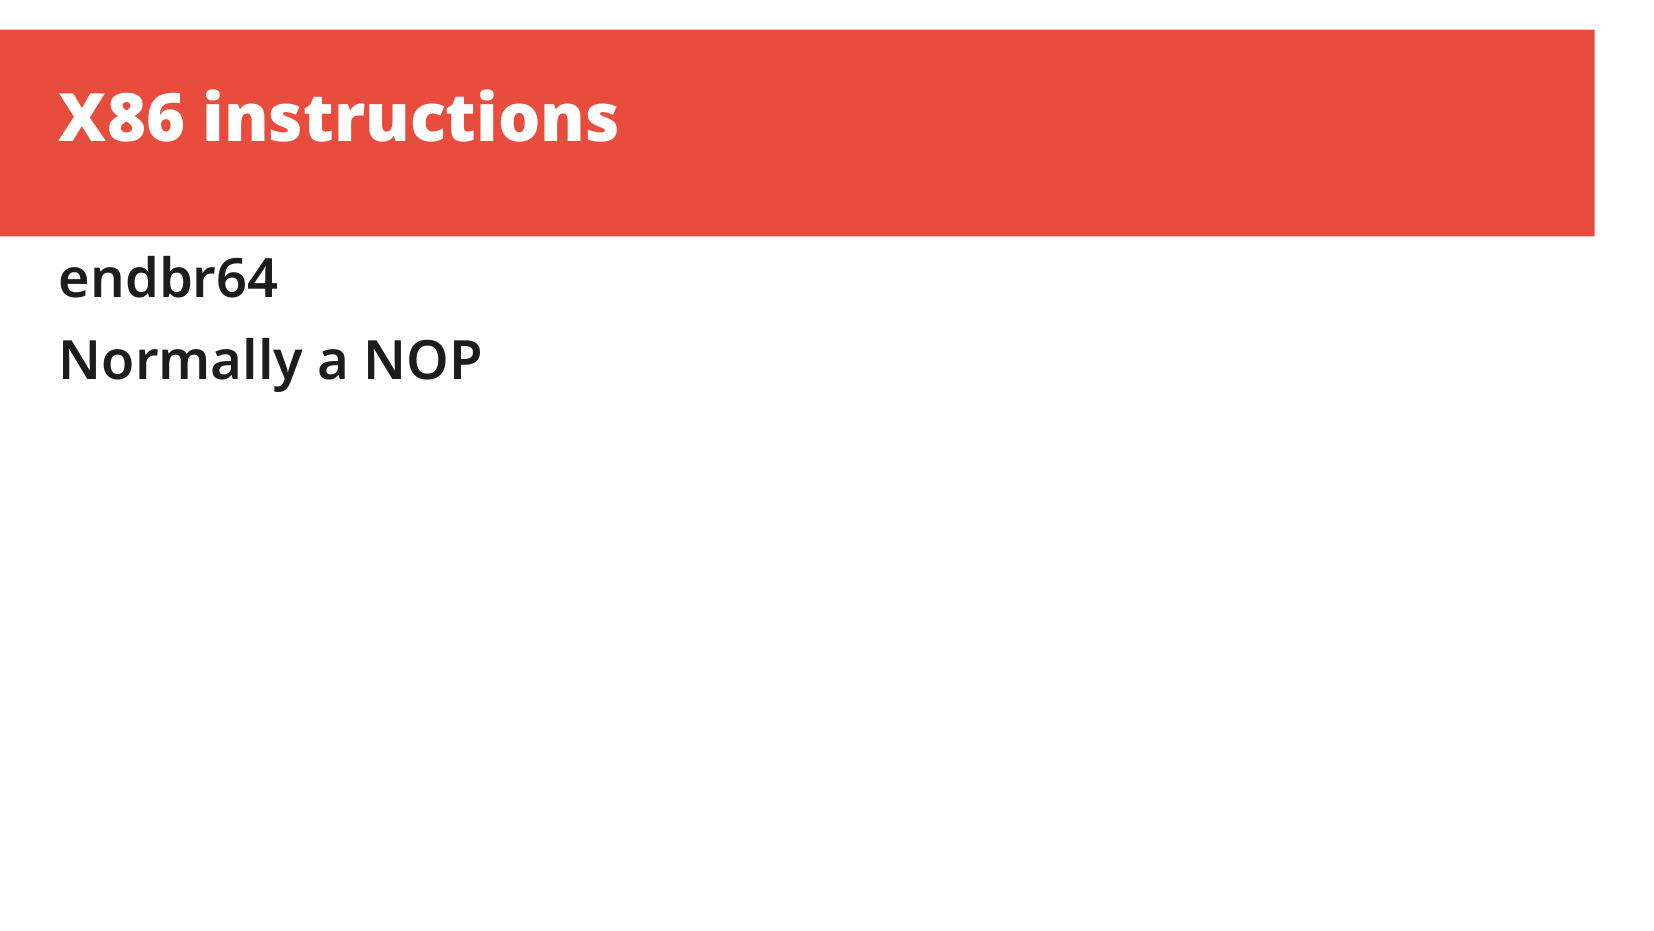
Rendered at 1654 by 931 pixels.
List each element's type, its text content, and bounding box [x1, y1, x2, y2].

title X86 instructions [59, 44, 1595, 156]
list endbr64 Normally a NOP [59, 243, 1565, 820]
